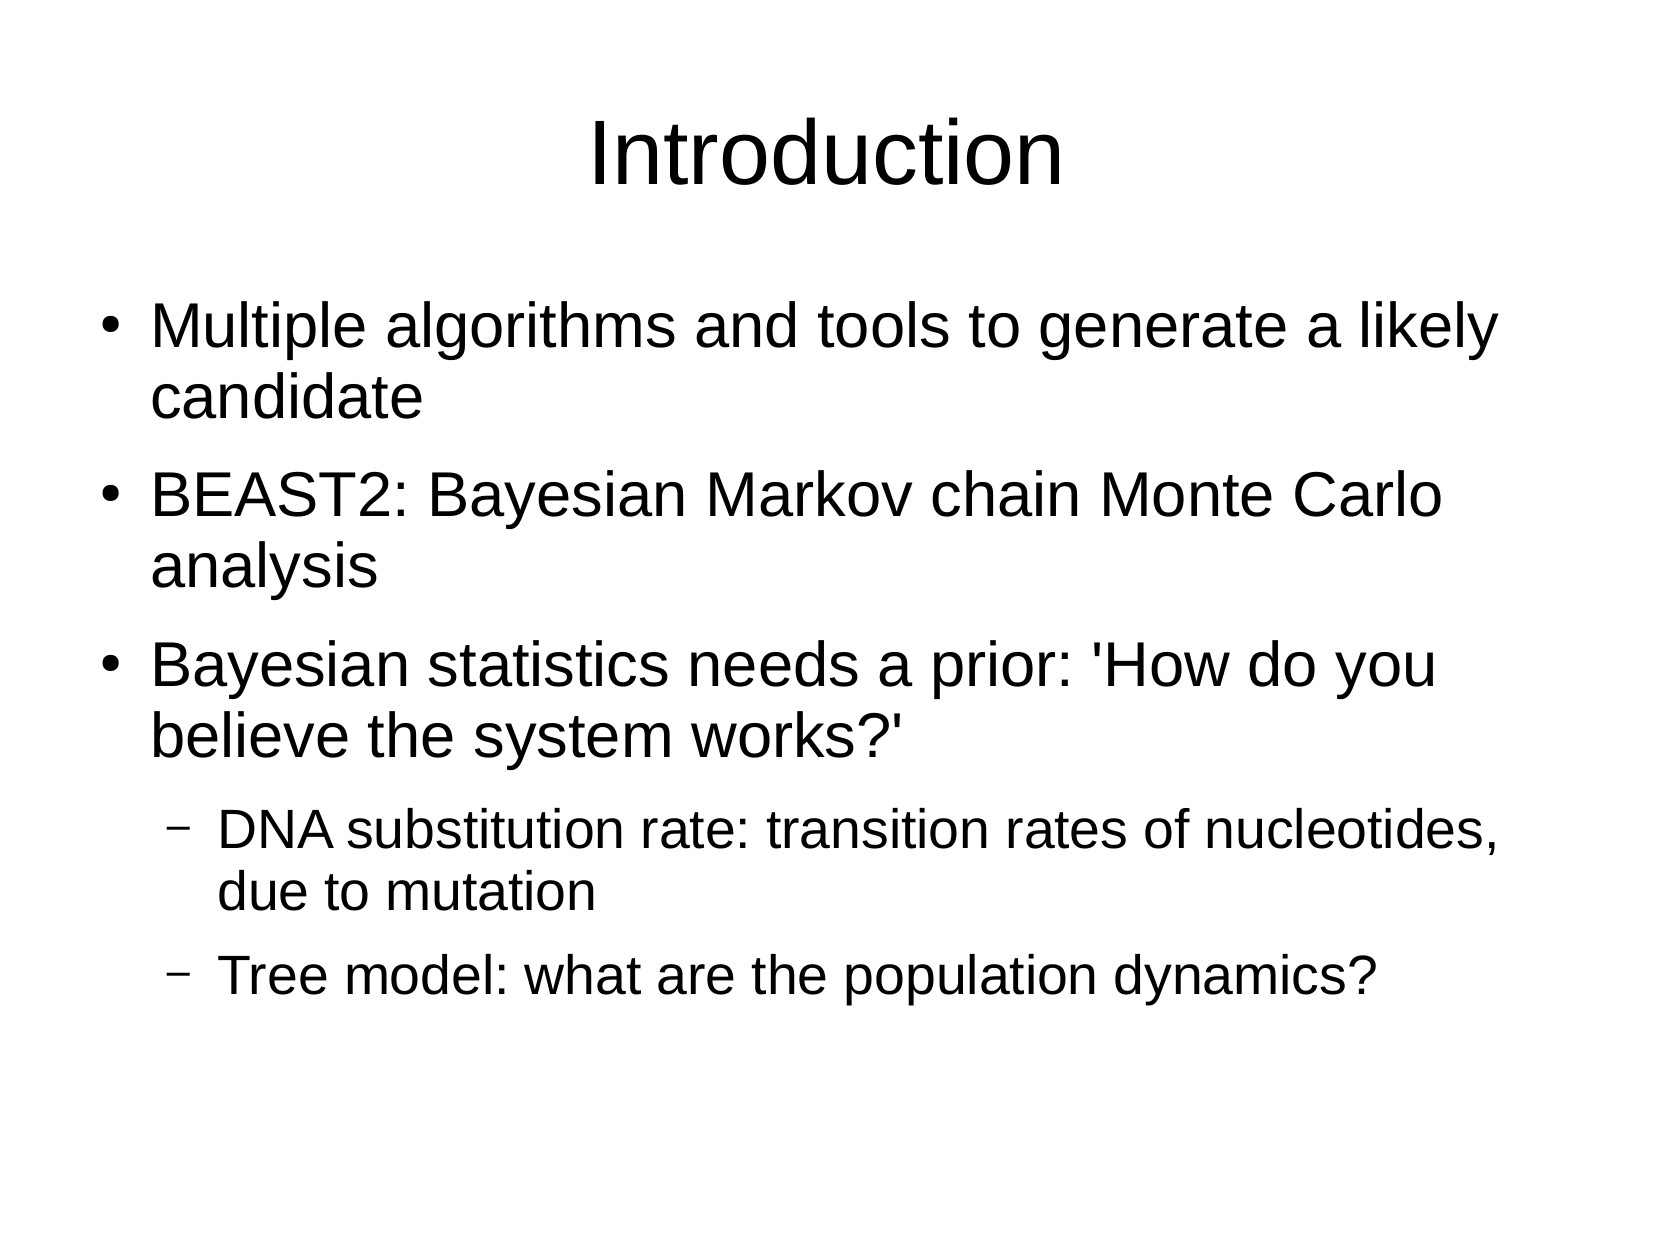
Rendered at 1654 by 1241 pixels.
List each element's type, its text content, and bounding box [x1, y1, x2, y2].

list Multiple algorithms and tools to generate a likely candidate BEAST2: Bayesian Markov chain Monte Carlo analysis Bayesian statistics needs a prior: 'How do you believe the system works?' DNA substitution rate: transition rates of nucleotides, due to mutation Tree model: what are the population dynamics? [82, 290, 1571, 1010]
title Introduction [82, 49, 1571, 257]
